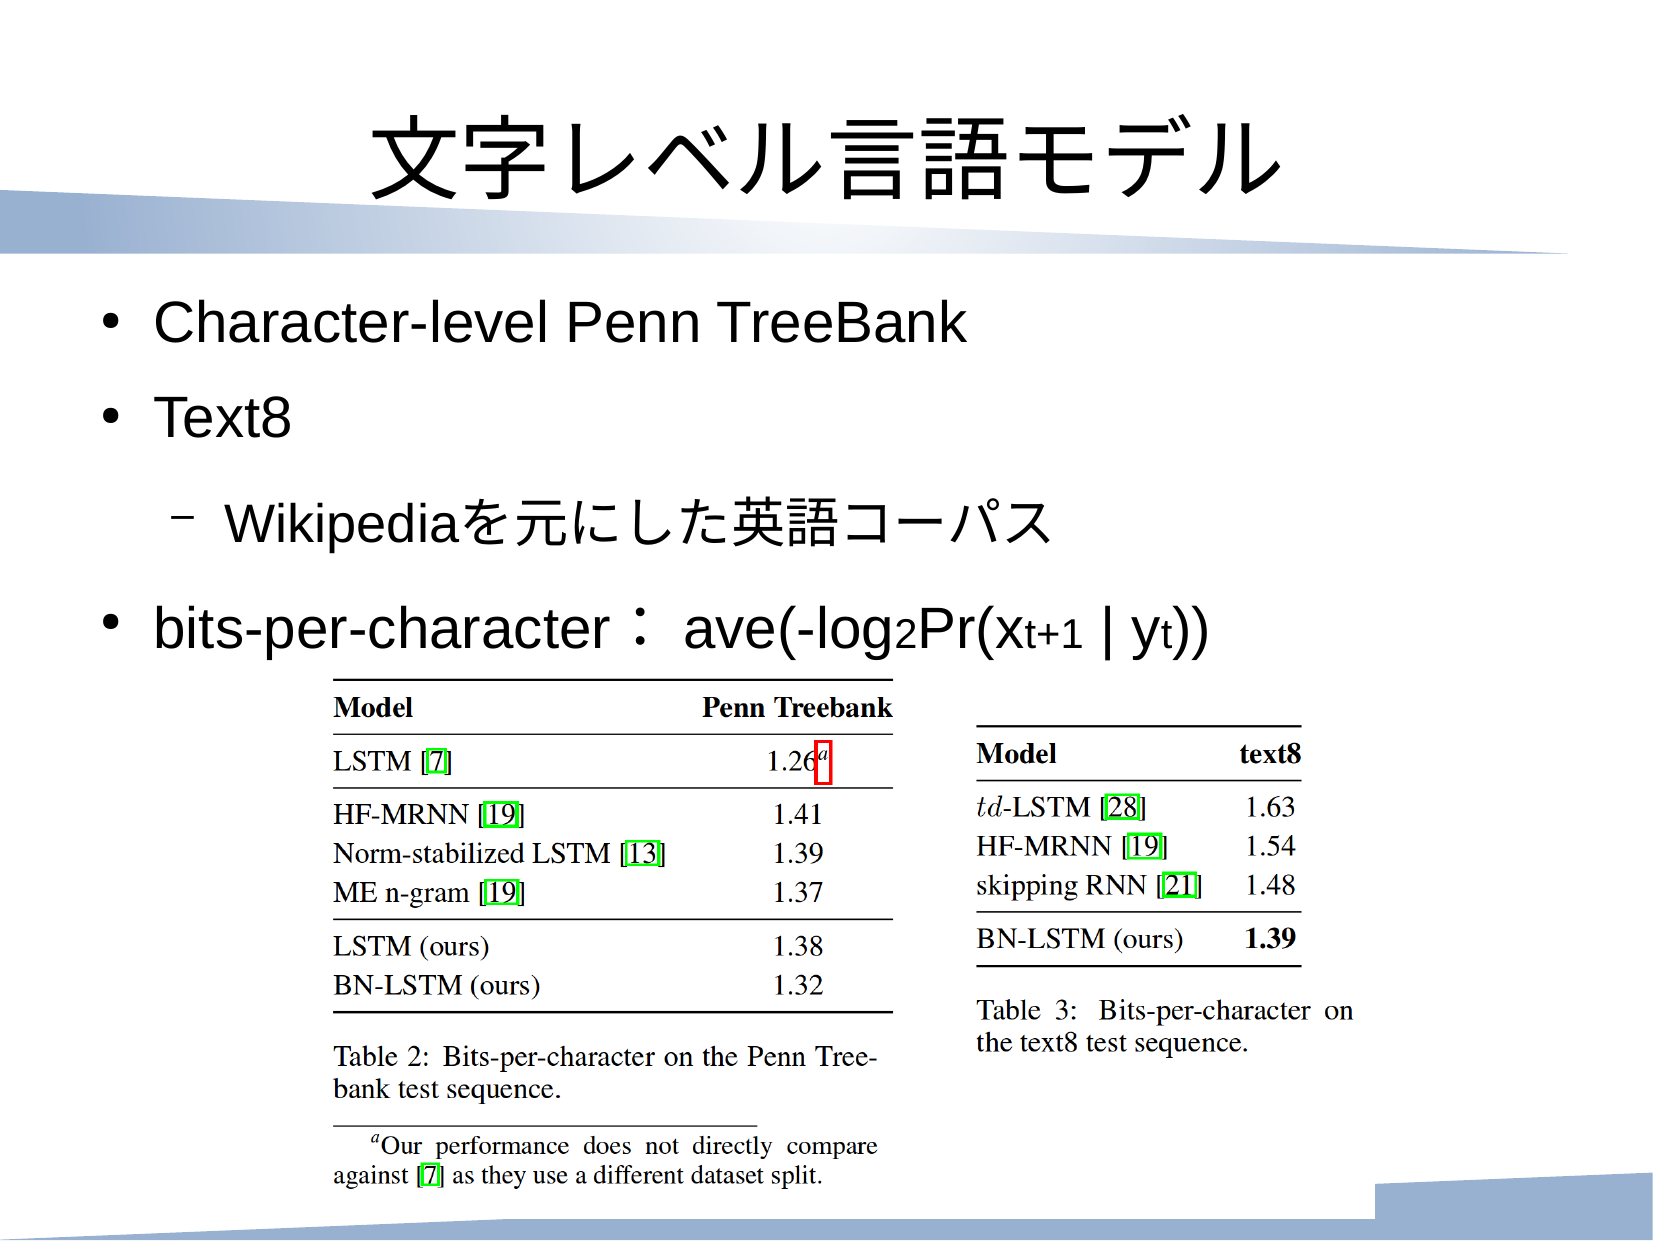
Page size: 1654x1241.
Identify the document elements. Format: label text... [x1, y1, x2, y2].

title 文字レベル言語モデル [82, 49, 1571, 257]
picture [278, 1010, 1375, 1219]
list Character-level Penn TreeBank Text8 Wikipediaを元にした英語コーパス bits-per-character： ave(-log2Pr(xt+1 | yt)) [82, 290, 1571, 1010]
